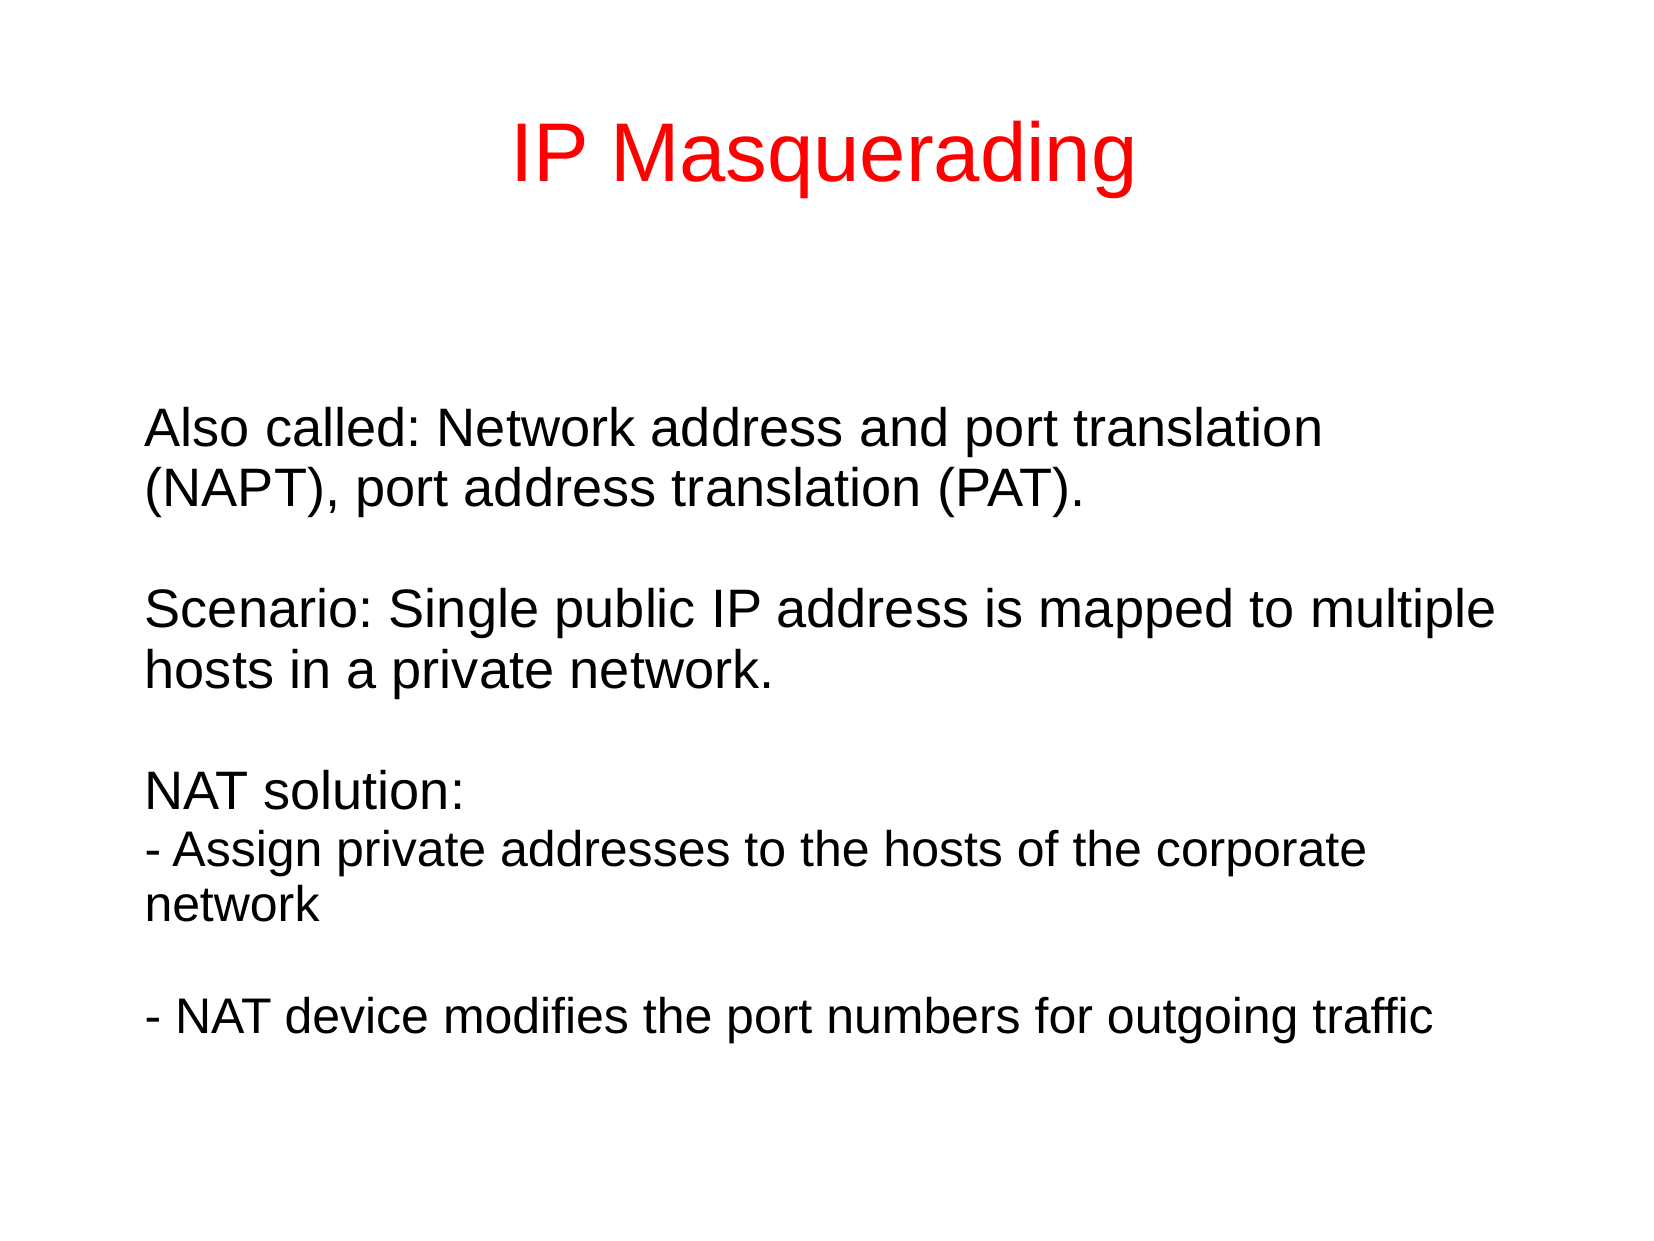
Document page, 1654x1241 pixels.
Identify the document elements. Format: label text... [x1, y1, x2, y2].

title IP Masquerading [11, 49, 1636, 257]
text_box Also called: Network address and port translation (NAPT), port address translation (PAT). Scenario: Single public IP address is mapped to multiple hosts in a private network. NAT solution: - Assign private addresses to the hosts of the corporate network - NAT device modifies the port numbers for outgoing traffic [129, 389, 1526, 1056]
